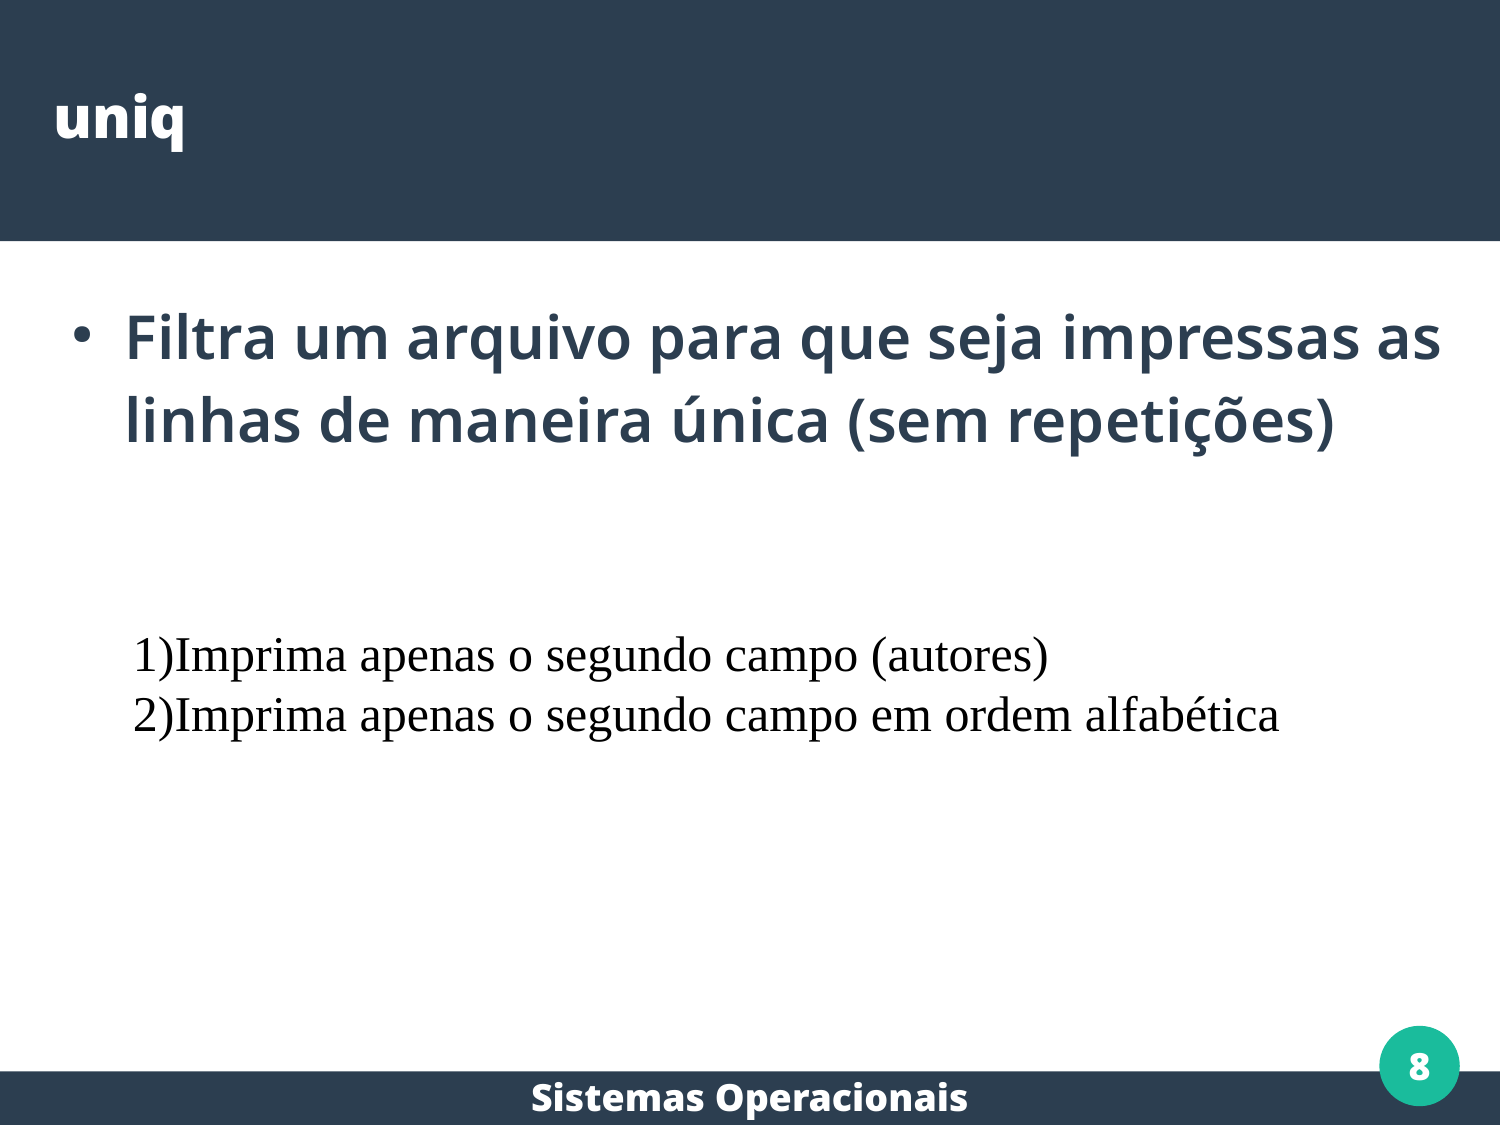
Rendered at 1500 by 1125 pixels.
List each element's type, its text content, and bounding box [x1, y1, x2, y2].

title uniq [53, 44, 1447, 188]
text_box Imprima apenas o segundo campo (autores) Imprima apenas o segundo campo em ordem alfabética [118, 614, 1371, 898]
list Filtra um arquivo para que seja impressas as linhas de maneira única (sem repetições) [53, 294, 1447, 1045]
